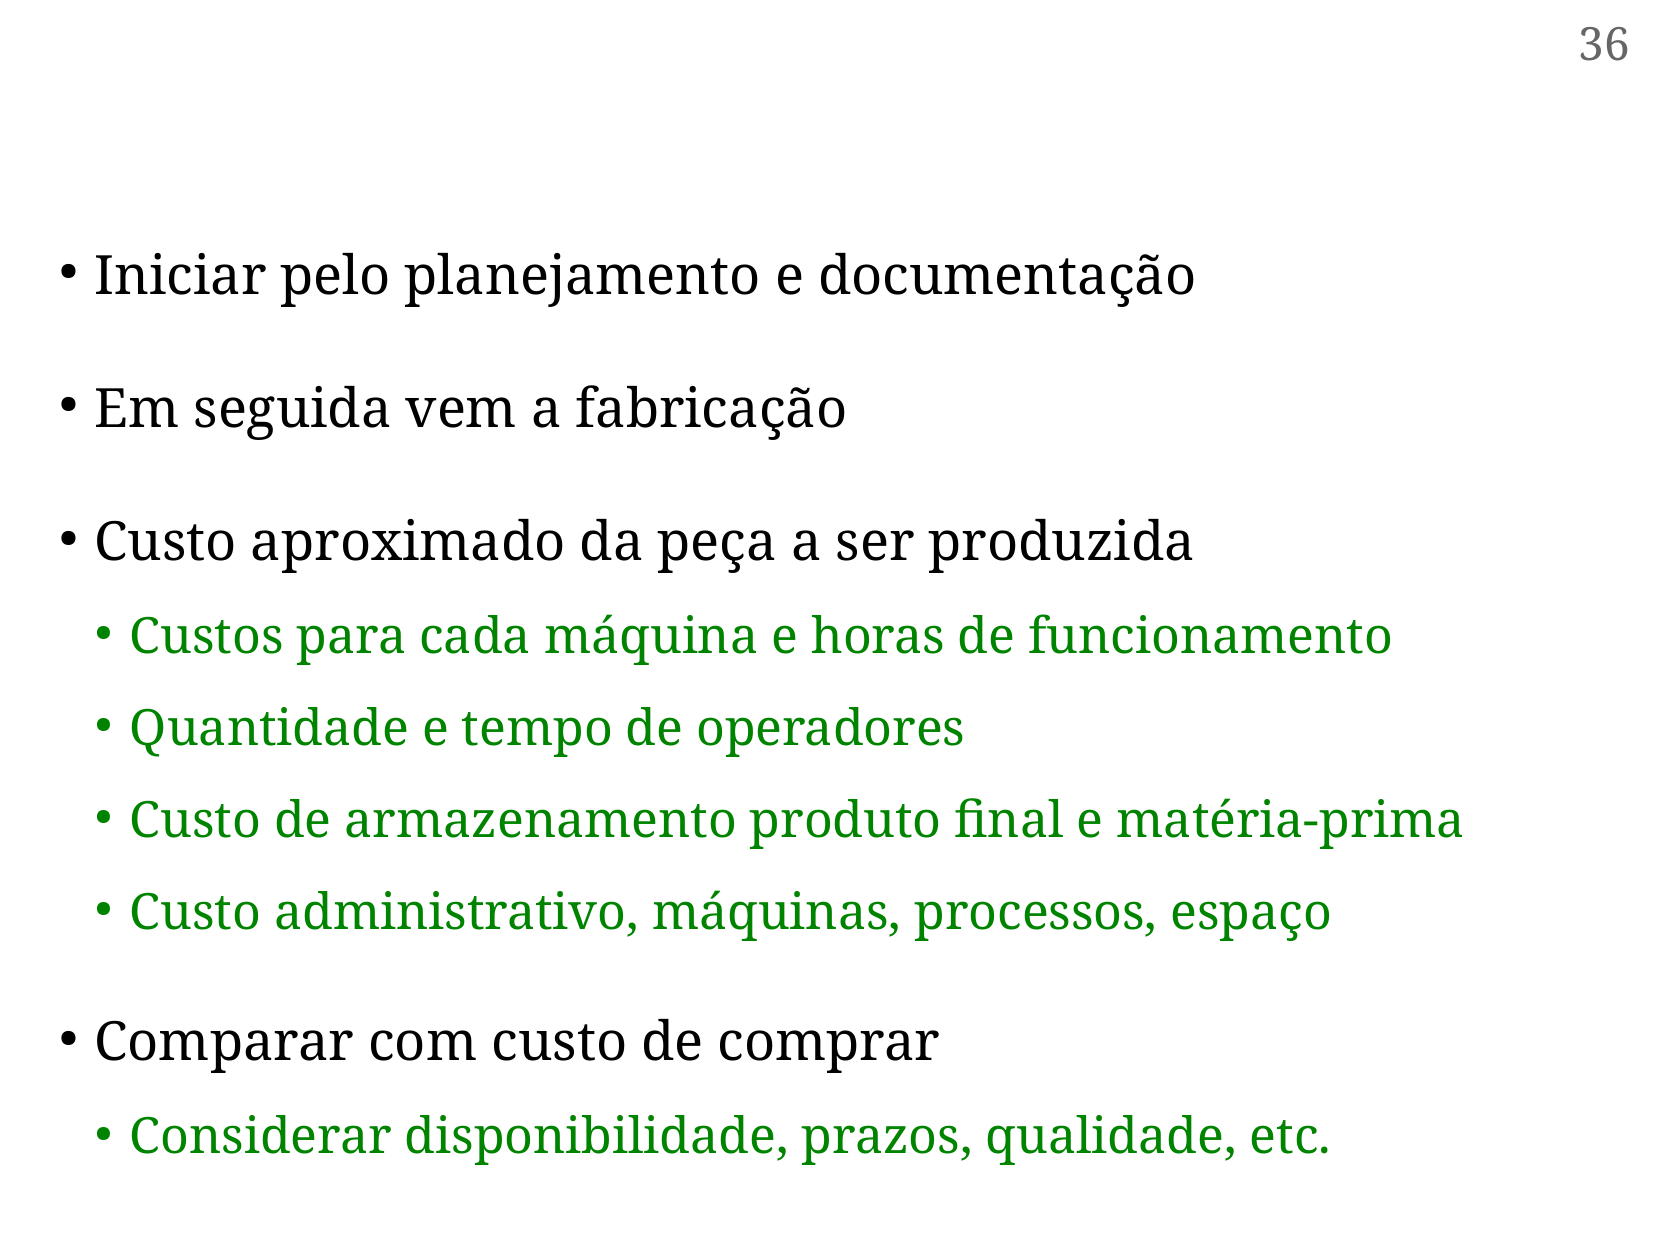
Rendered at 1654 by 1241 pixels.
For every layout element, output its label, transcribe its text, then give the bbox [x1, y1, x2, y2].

list Iniciar pelo planejamento e documentação Em seguida vem a fabricação Custo aproximado da peça a ser produzida Custos para cada máquina e horas de funcionamento Quantidade e tempo de operadores Custo de armazenamento produto final e matéria-prima Custo administrativo, máquinas, processos, espaço Comparar com custo de comprar Considerar disponibilidade, prazos, qualidade, etc. [59, 236, 1595, 1211]
